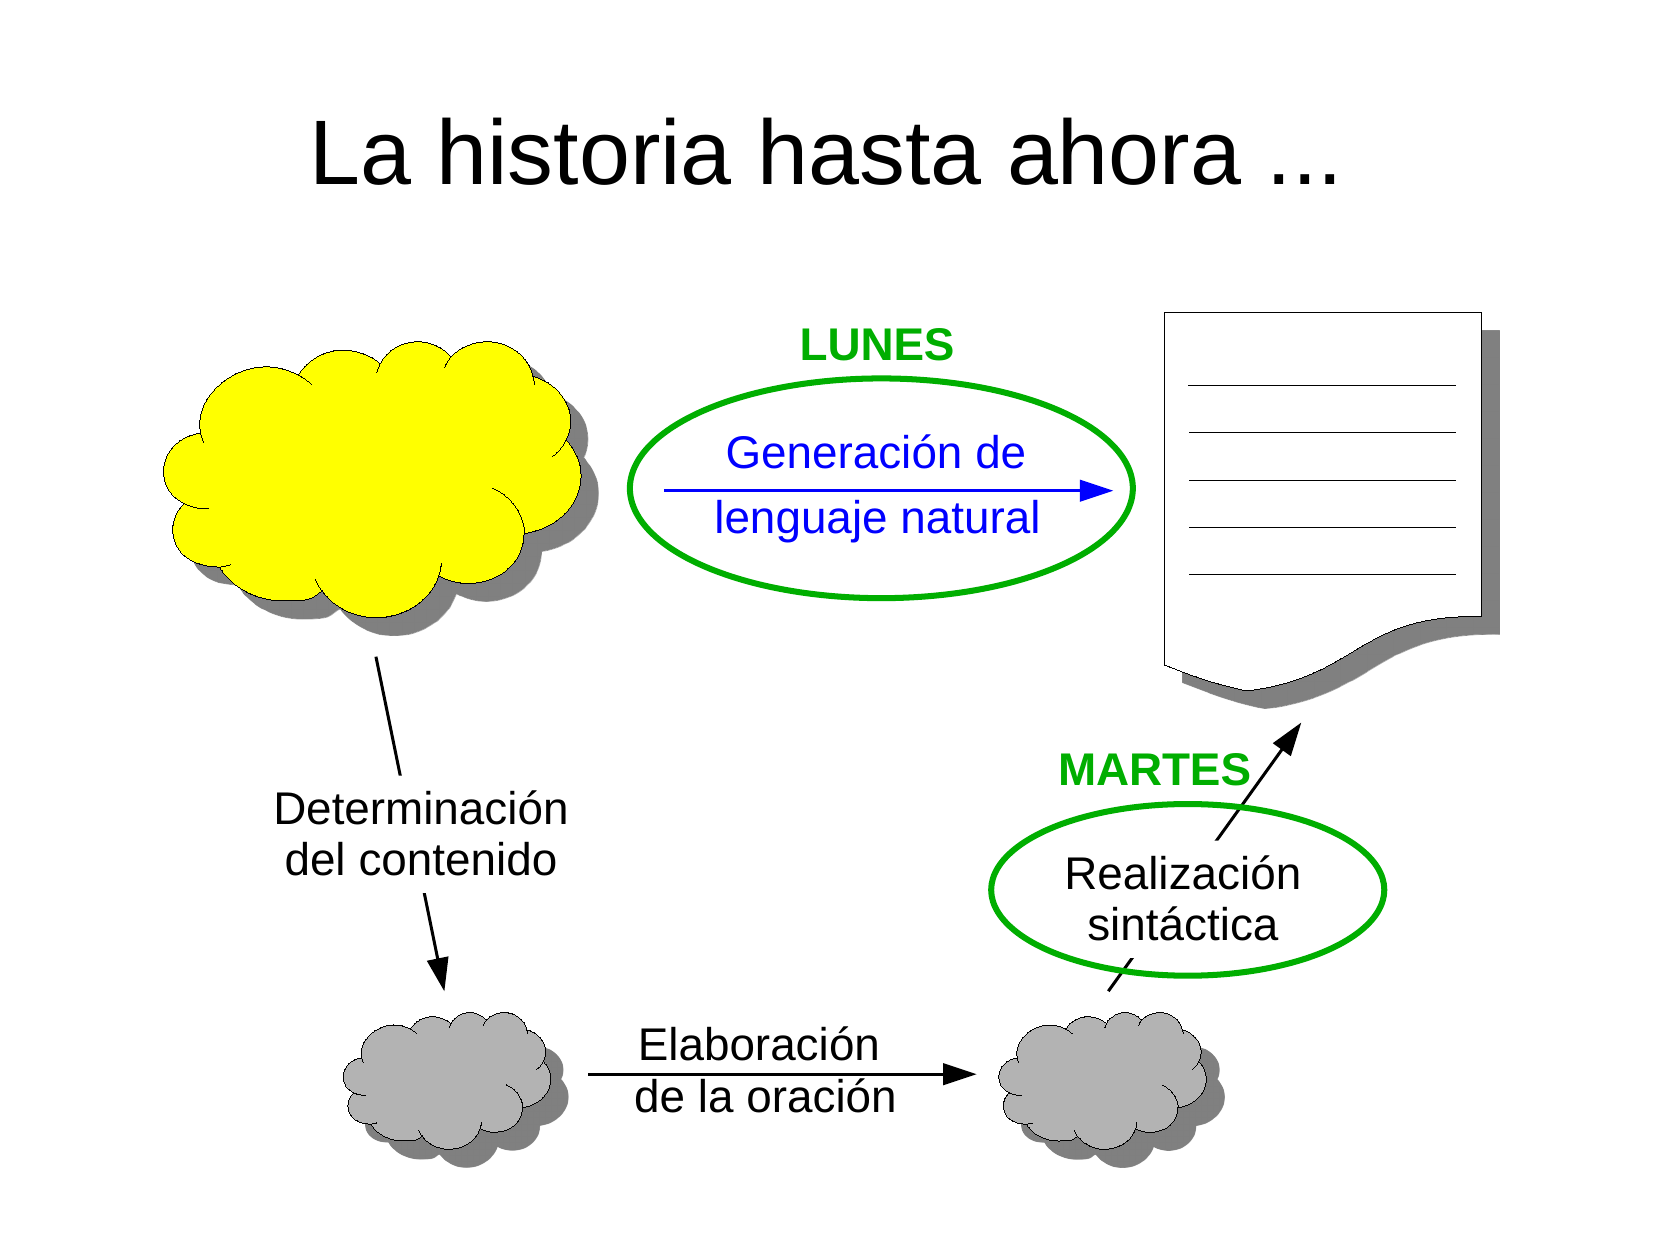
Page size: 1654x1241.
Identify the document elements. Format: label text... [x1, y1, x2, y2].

text_box Generación de lenguaje natural [688, 419, 1067, 551]
text_box Realización sintáctica [1320, 840, 1404, 958]
text_box MARTES [972, 736, 1337, 803]
text_box Determinación del contenido [200, 775, 643, 893]
text_box Realización sintáctica [995, 840, 1381, 958]
text_box [1164, 312, 1482, 691]
text_box Realización sintáctica [962, 840, 1056, 958]
text_box [998, 1012, 1207, 1150]
text_box Elaboración de la oración [566, 1011, 965, 1130]
text_box LUNES [695, 311, 1059, 378]
text_box [163, 341, 582, 618]
text_box [343, 1012, 551, 1150]
title La historia hasta ahora ... [82, 49, 1571, 257]
